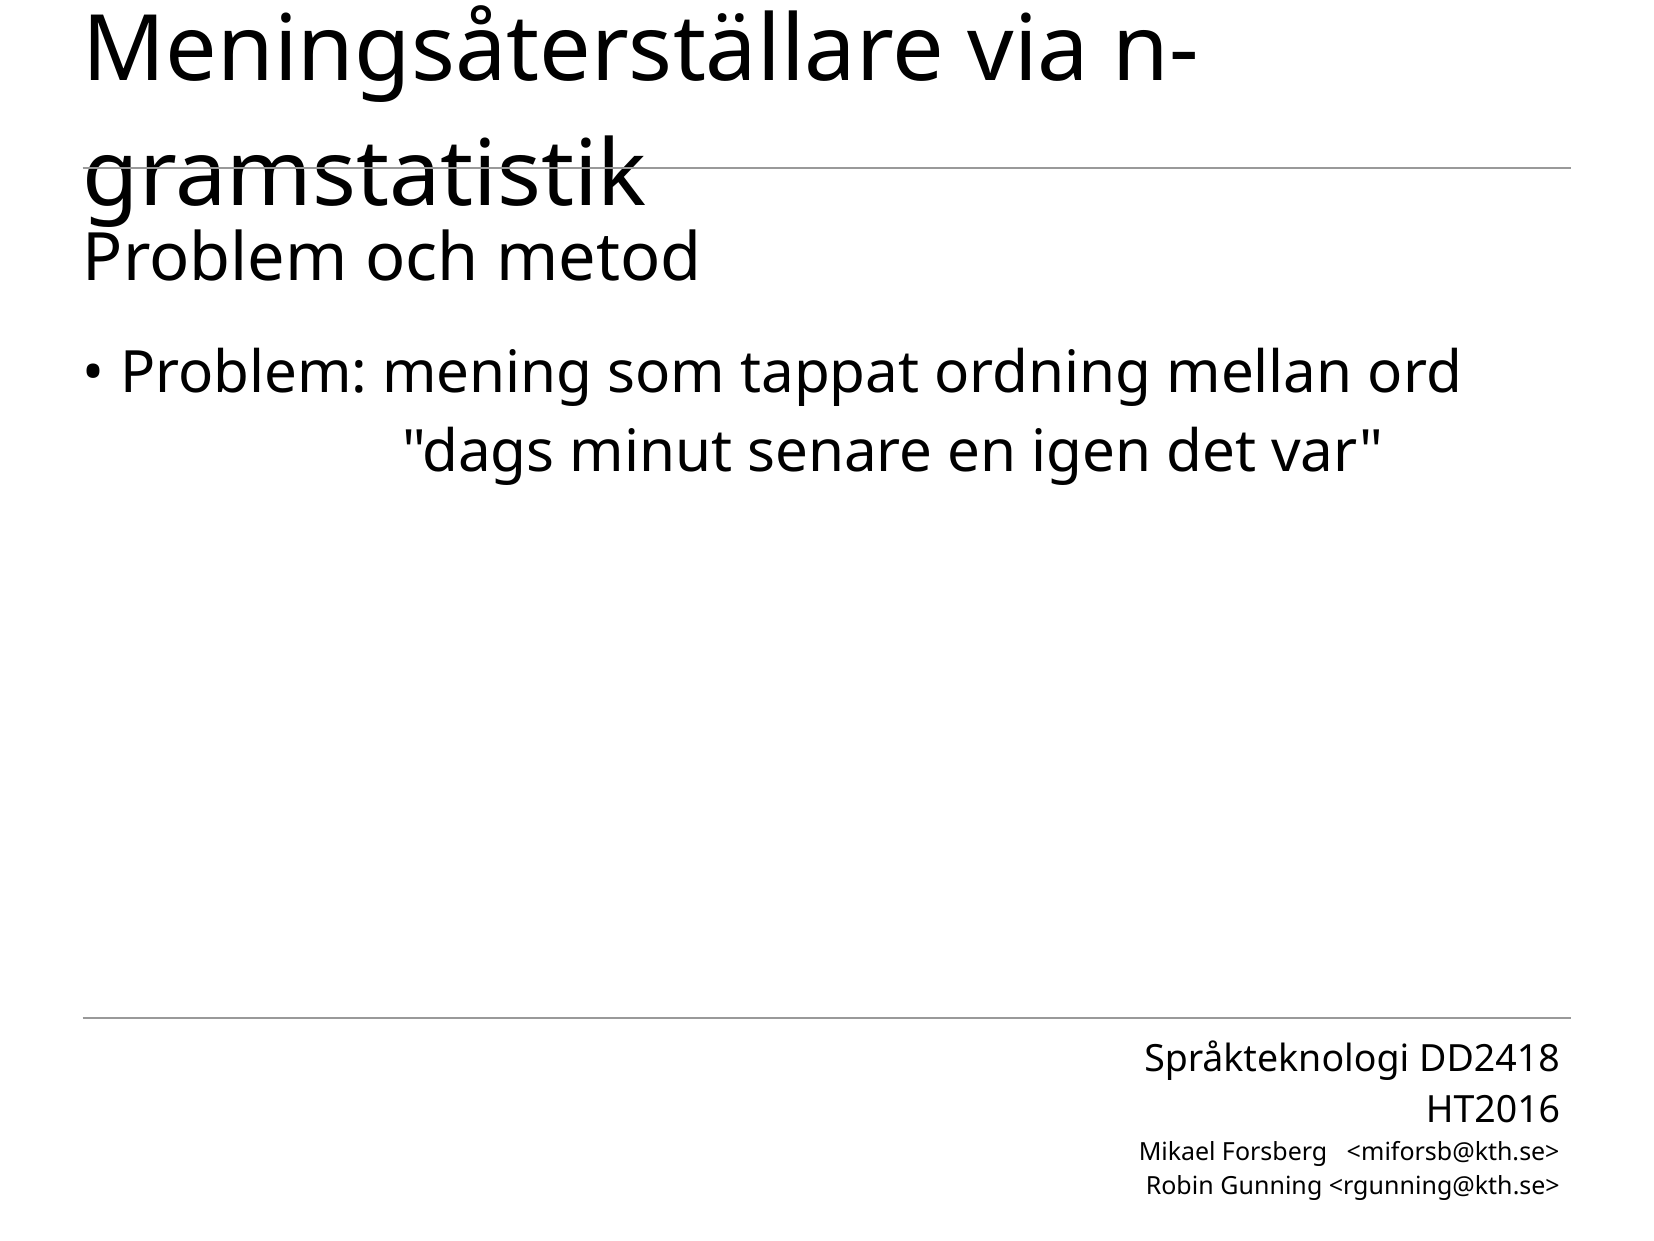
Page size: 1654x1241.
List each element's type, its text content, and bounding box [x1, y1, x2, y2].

text_box Språkteknologi DD2418 HT2016 Mikael Forsberg <miforsb@kth.se> Robin Gunning <rgunning@kth.se> [1020, 1024, 1576, 1156]
title Meningsåterställare via n-gramstatistik [82, 46, 1571, 167]
title Problem och metod [82, 194, 1571, 316]
subtitle • Problem: mening som tappat ordning mellan ord "dags minut senare en igen det var" [82, 330, 1571, 1010]
